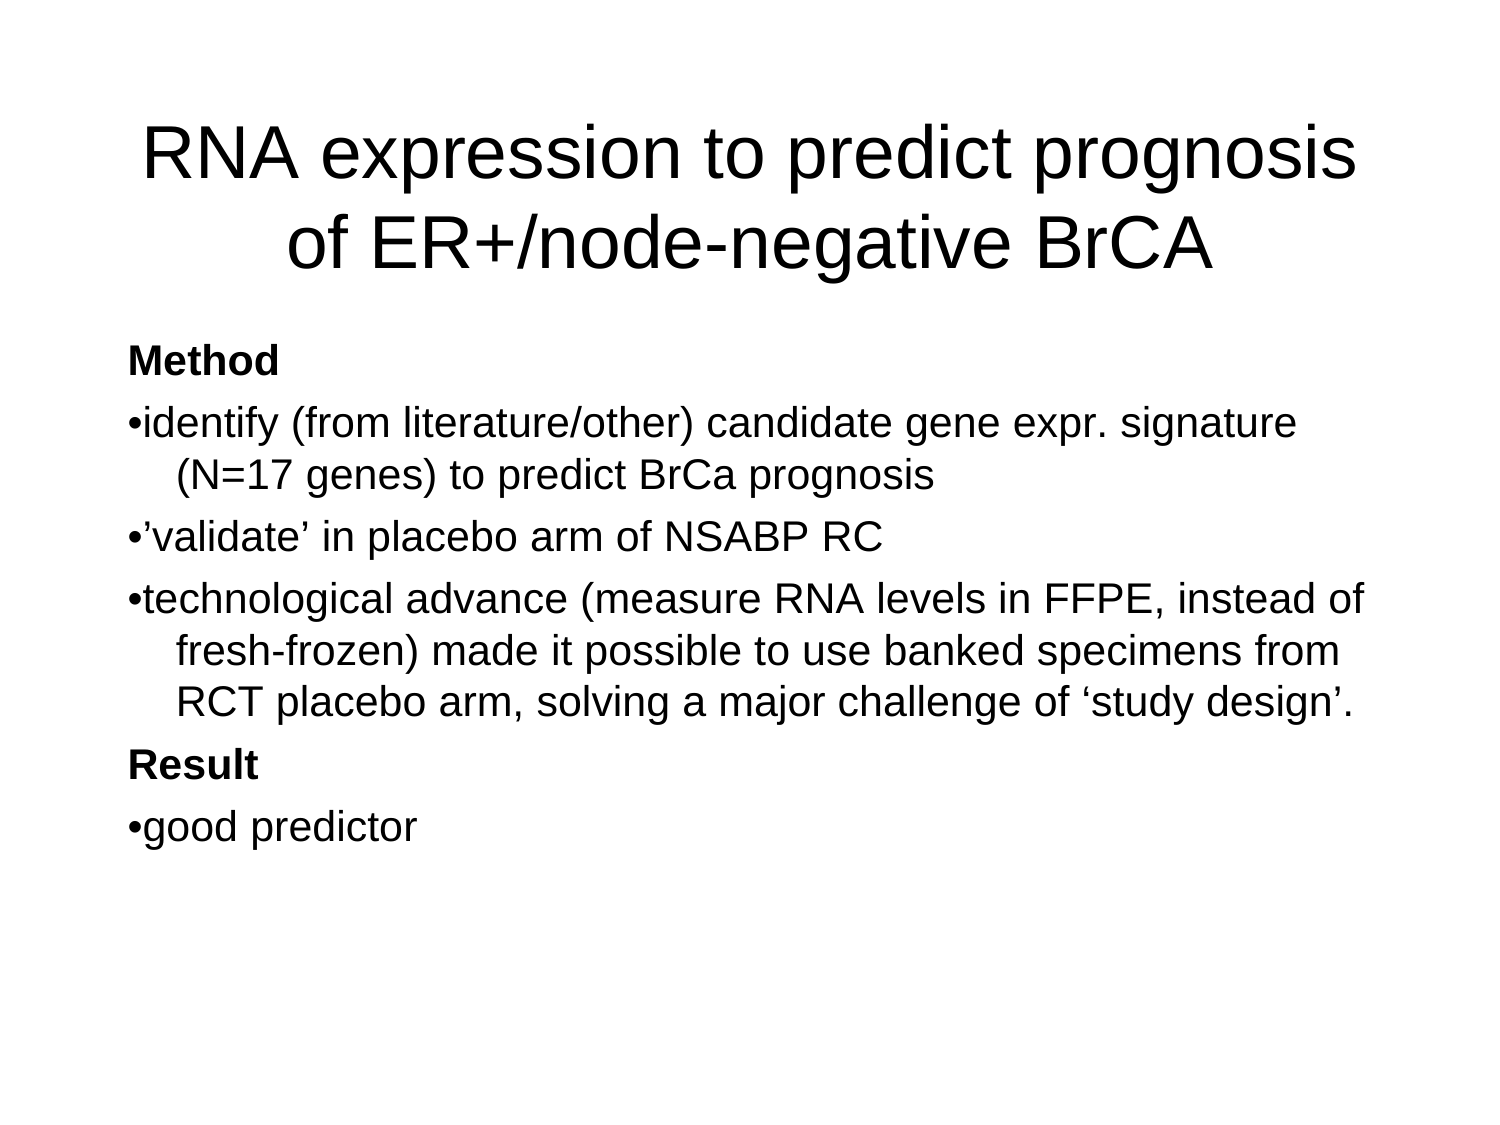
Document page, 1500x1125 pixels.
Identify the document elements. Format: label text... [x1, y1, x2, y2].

list Method •identify (from literature/other) candidate gene expr. signature (N=17 genes) to predict BrCa prognosis •’validate’ in placebo arm of NSABP RC •technological advance (measure RNA levels in FFPE, instead of fresh-frozen) made it possible to use banked specimens from RCT placebo arm, solving a major challenge of ‘study design’. Result •good predictor [112, 324, 1388, 1000]
title RNA expression to predict prognosis of ER+/node-negative BrCA [112, 96, 1388, 292]
